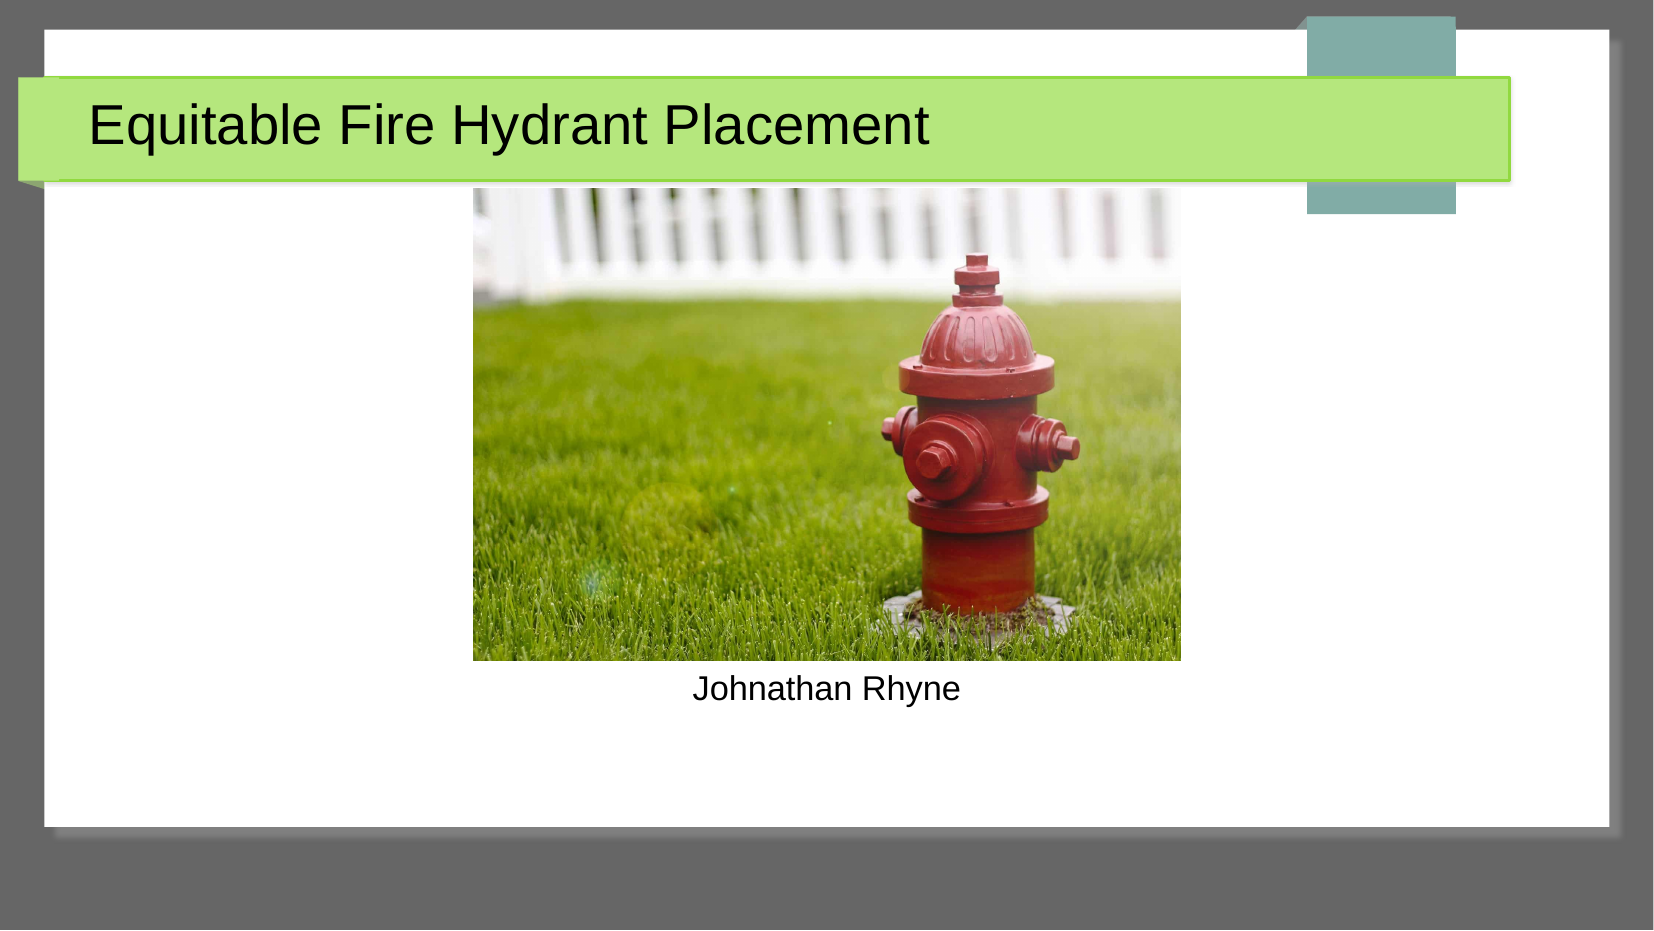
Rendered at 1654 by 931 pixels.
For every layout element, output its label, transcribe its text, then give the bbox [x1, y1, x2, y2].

title Equitable Fire Hydrant Placement [88, 73, 1506, 178]
picture [473, 188, 1181, 661]
subtitle Johnathan Rhyne [88, 221, 1565, 813]
